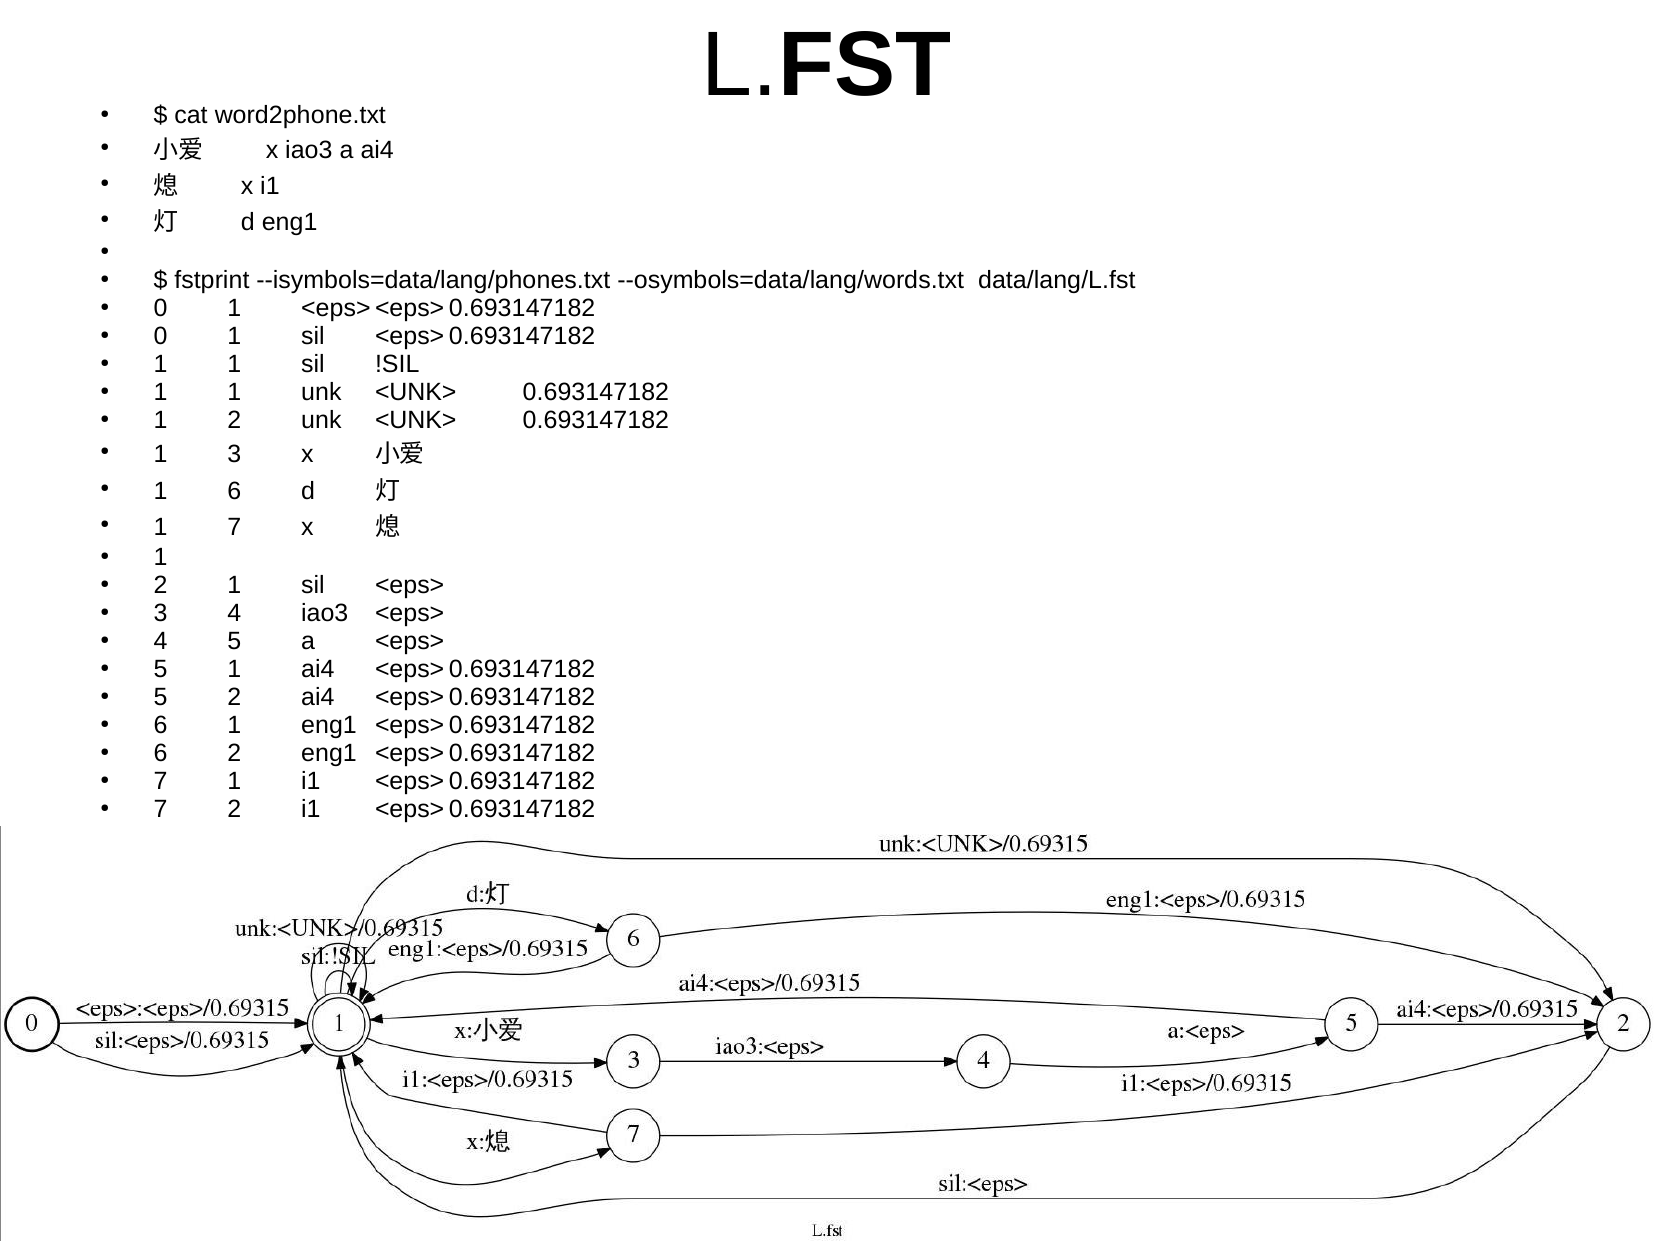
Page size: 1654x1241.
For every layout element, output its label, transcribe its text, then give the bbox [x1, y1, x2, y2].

picture [0, 826, 1654, 1241]
title L.FST [82, 0, 1571, 101]
list $ cat word2phone.txt 小爱 x iao3 a ai4 熄 x i1 灯 d eng1 $ fstprint --isymbols=data/lang/phones.txt --osymbols=data/lang/words.txt data/lang/L.fst 0 1 <eps> <eps> 0.693147182 0 1 sil <eps> 0.693147182 1 1 sil !SIL 1 1 unk <UNK> 0.693147182 1 2 unk <UNK> 0.693147182 1 3 x 小爱 1 6 d 灯 1 7 x 熄 1 2 1 sil <eps> 3 4 iao3 <eps> 4 5 a <eps> 5 1 ai4 <eps> 0.693147182 5 2 ai4 <eps> 0.693147182 6 1 eng1 <eps> 0.693147182 6 2 eng1 <eps> 0.693147182 7 1 i1 <eps> 0.693147182 7 2 i1 <eps> 0.693147182 [82, 101, 1571, 851]
